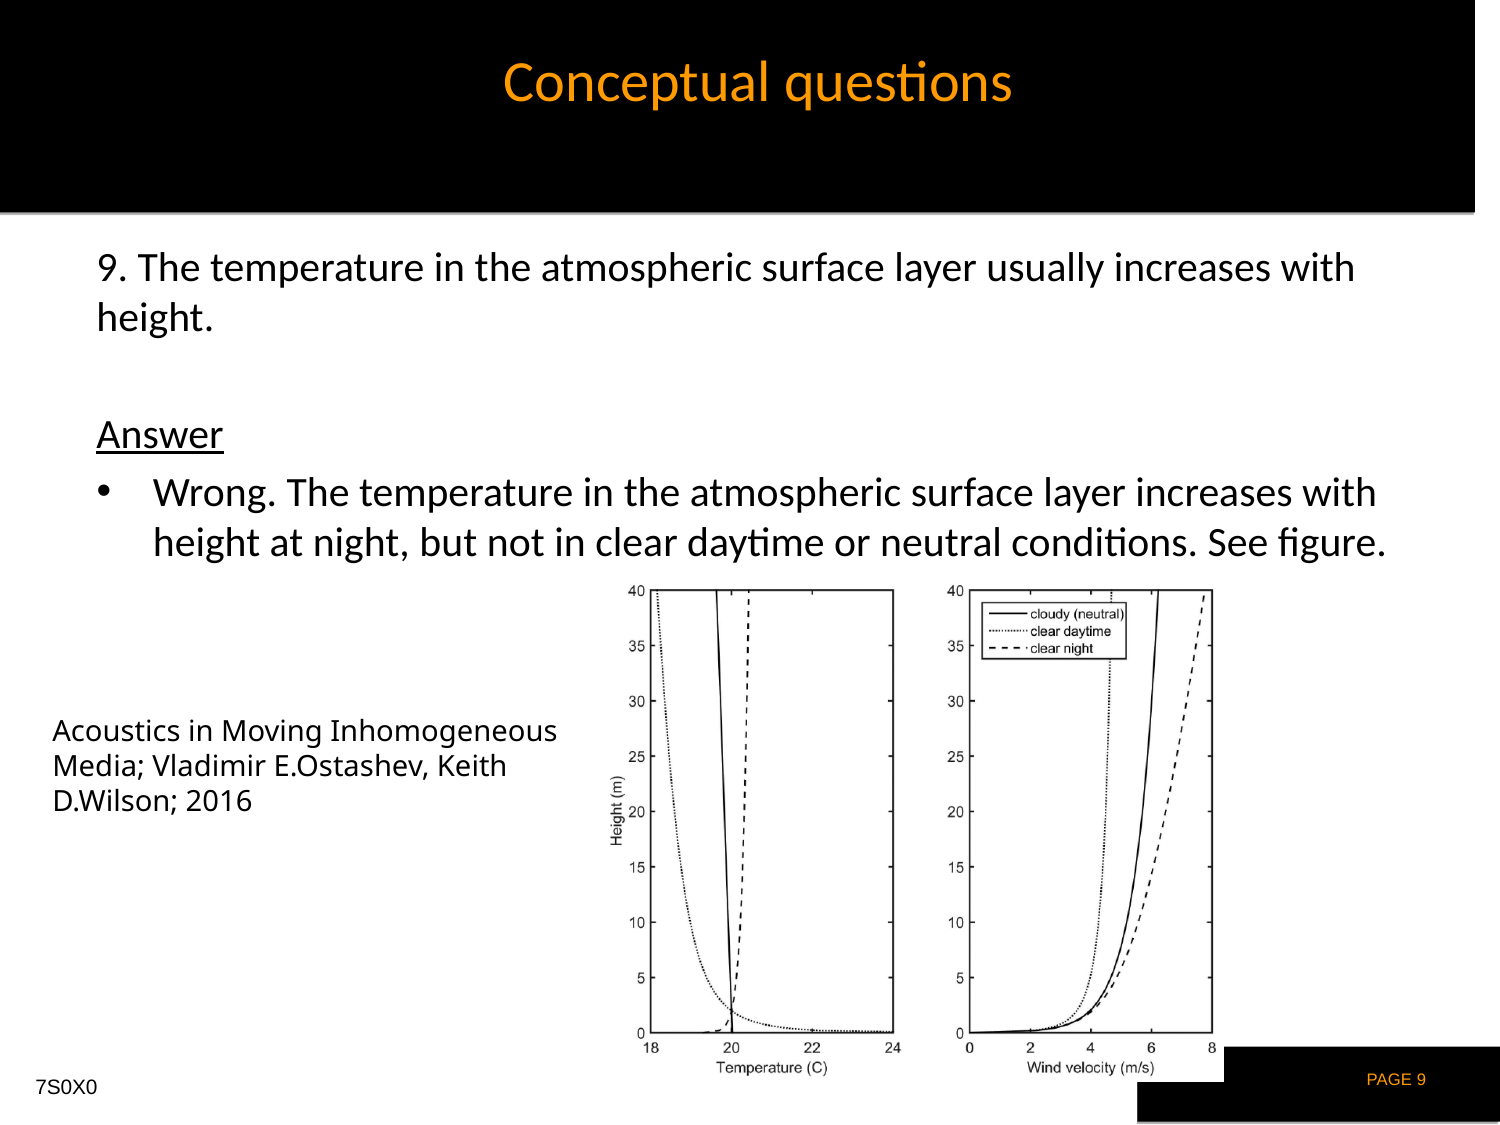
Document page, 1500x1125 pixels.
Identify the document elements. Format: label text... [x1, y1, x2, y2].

text_box PAGE 9 [1366, 1063, 1467, 1095]
text_box Acoustics in Moving Inhomogeneous Media; Vladimir E.Ostashev, Keith D.Wilson; 2016 [37, 704, 631, 825]
text_box [0, 0, 1475, 213]
title Conceptual questions [100, 35, 1417, 187]
text_box [1137, 1046, 1500, 1122]
list 9. The temperature in the atmospheric surface layer usually increases with height. Answer Wrong. The temperature in the atmospheric surface layer increases with height at night, but not in clear daytime or neutral conditions. See figure. [81, 232, 1456, 419]
picture [604, 573, 1224, 1082]
text_box 7S0X0 [35, 1070, 626, 1102]
